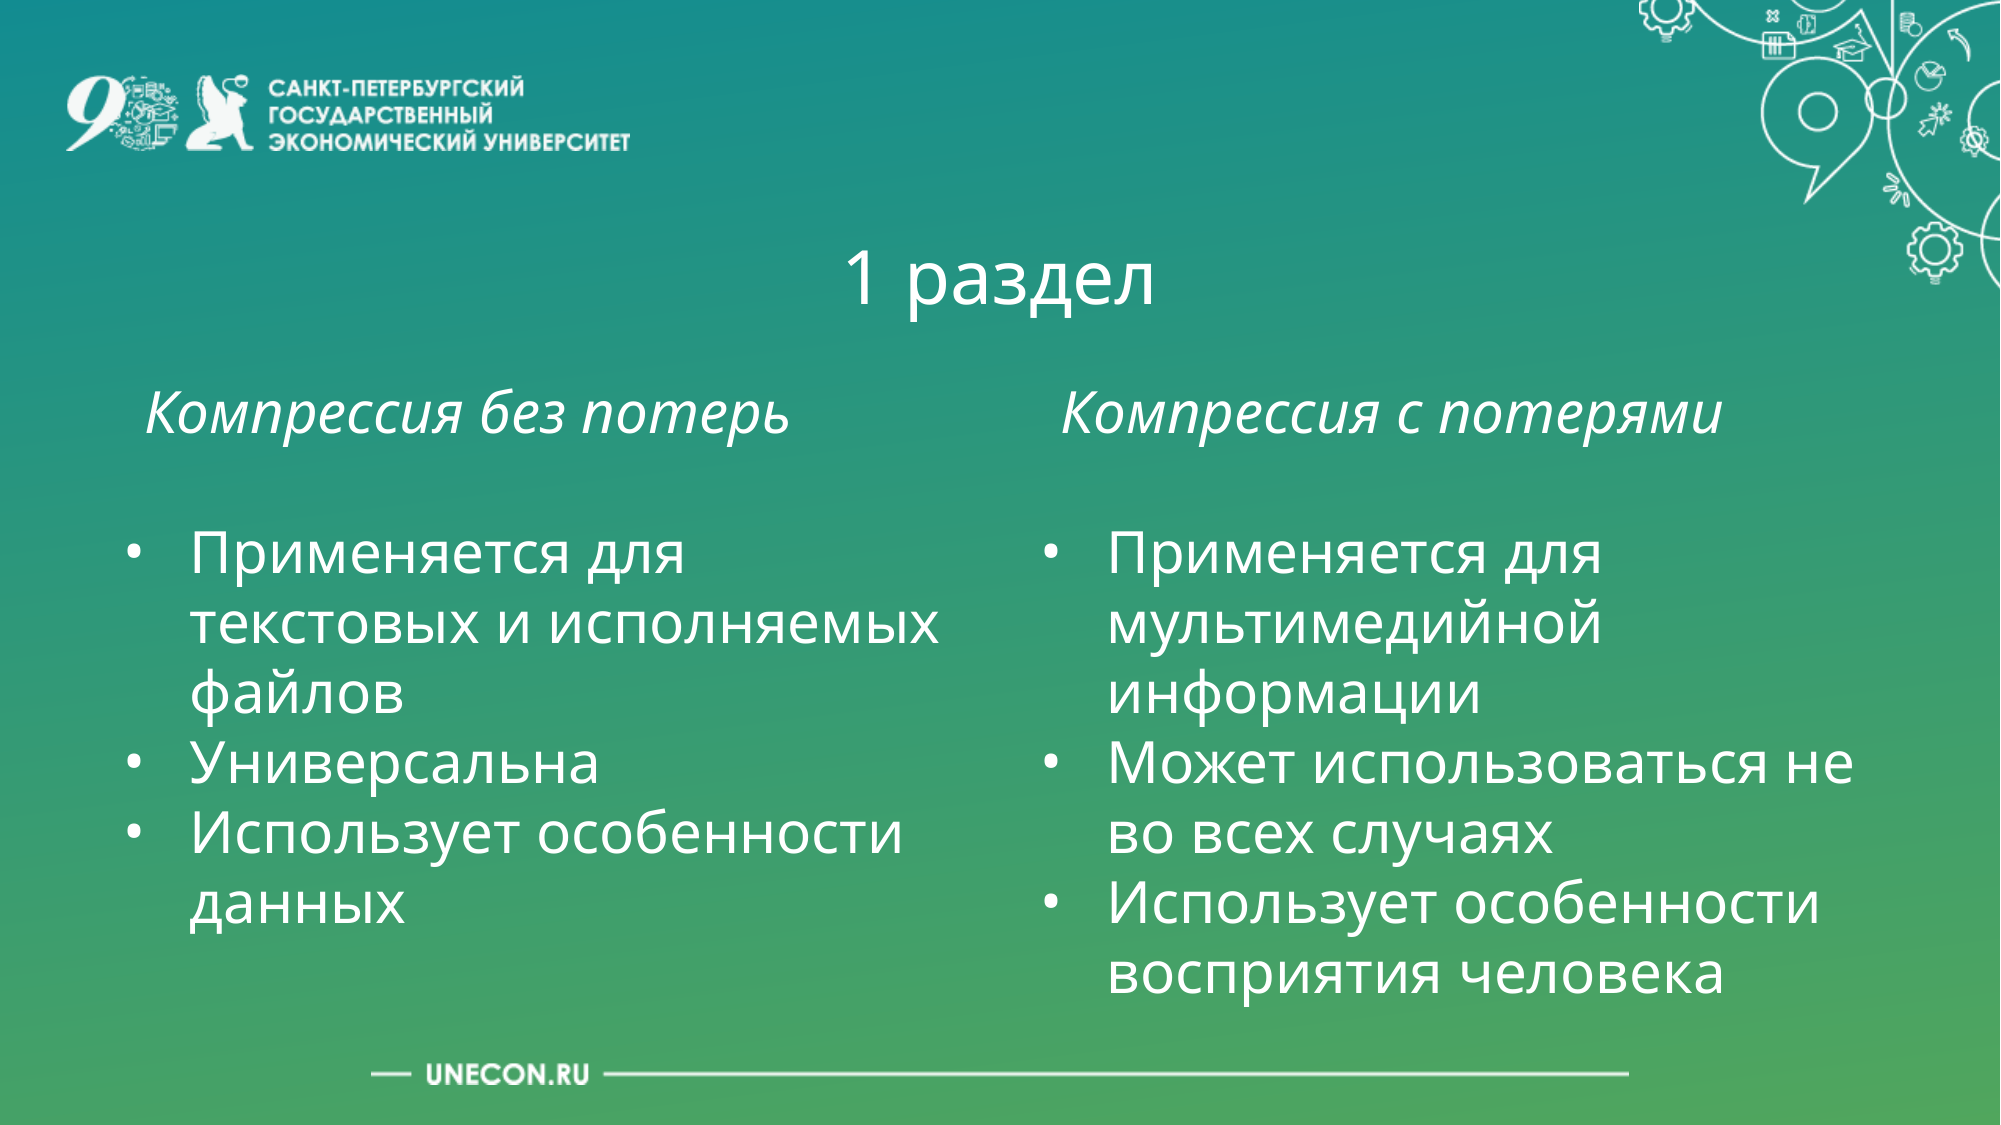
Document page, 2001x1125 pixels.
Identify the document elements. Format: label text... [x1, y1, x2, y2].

picture [371, 1062, 1629, 1085]
picture [1639, 0, 2000, 299]
list Компрессия без потерь Применяется для текстовых и исполняемых файлов Универсальна Использует особенности данных [99, 367, 984, 1005]
list Компрессия с потерями Применяется для мультимедийной информации Может использоваться не во всех случаях Использует особенности восприятия человека [1016, 367, 1900, 1005]
picture [66, 74, 630, 151]
text_box [0, 0, 2000, 1125]
title 1 раздел [99, 180, 1900, 368]
